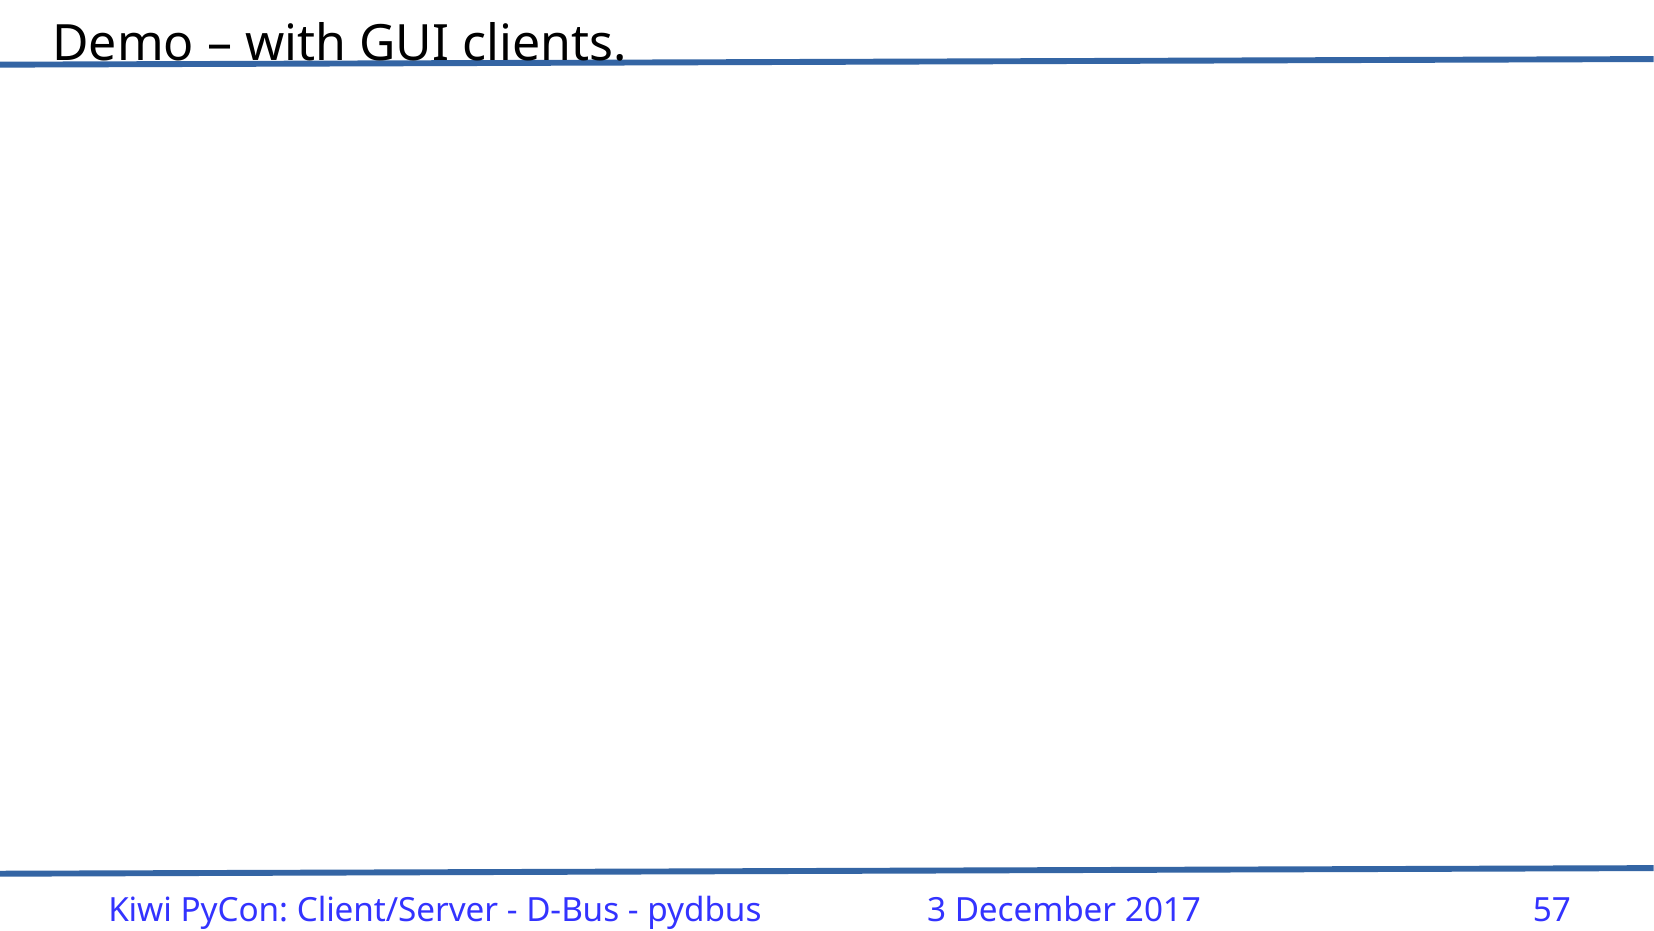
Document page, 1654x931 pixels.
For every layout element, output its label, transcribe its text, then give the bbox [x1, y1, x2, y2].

text_box Demo – with GUI clients. [37, 0, 1540, 76]
